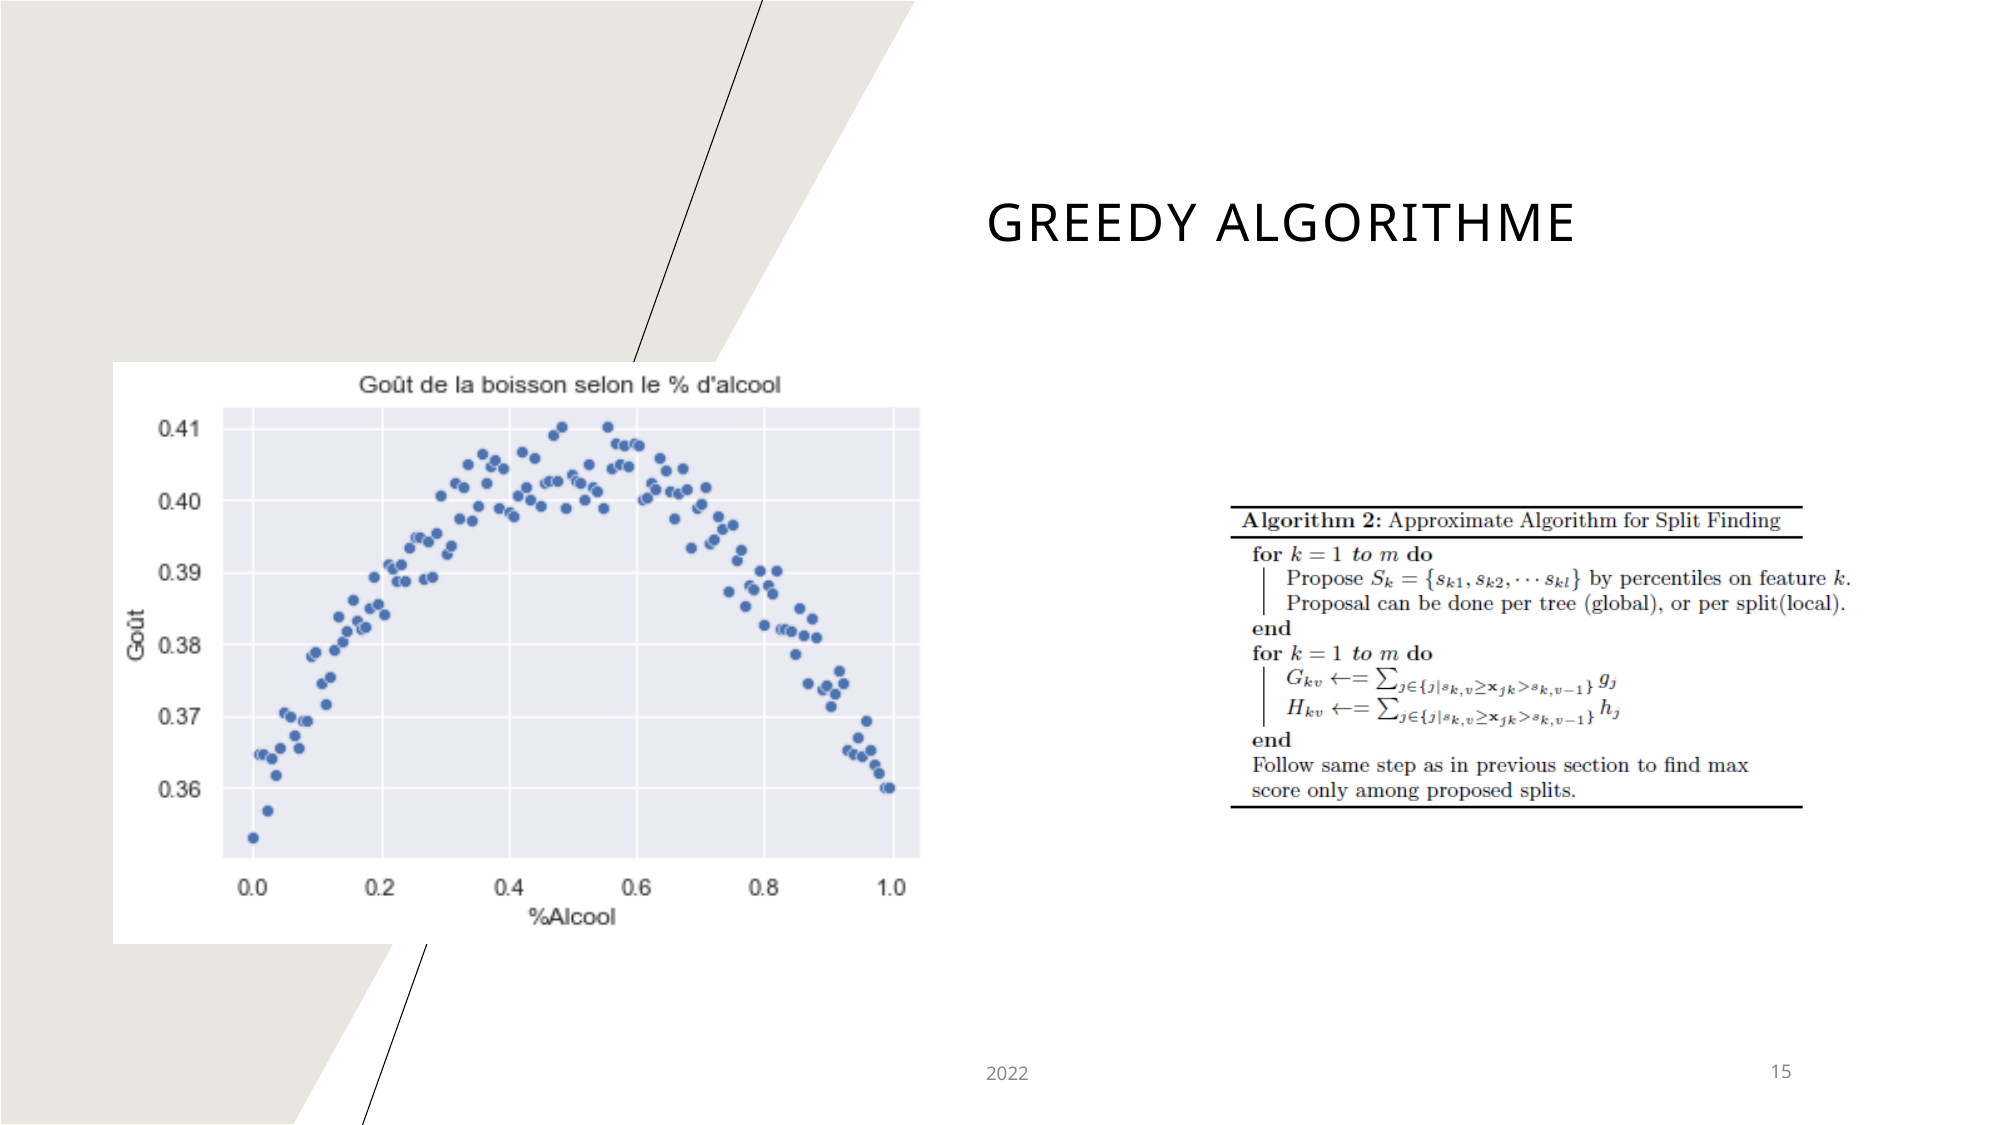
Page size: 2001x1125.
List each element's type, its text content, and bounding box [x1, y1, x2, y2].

text_box 2022 [971, 1042, 1127, 1103]
title Greedy algorithme [971, 189, 1863, 328]
picture [1222, 486, 1863, 821]
picture [113, 362, 935, 944]
text_box [1755, 1042, 1863, 1103]
